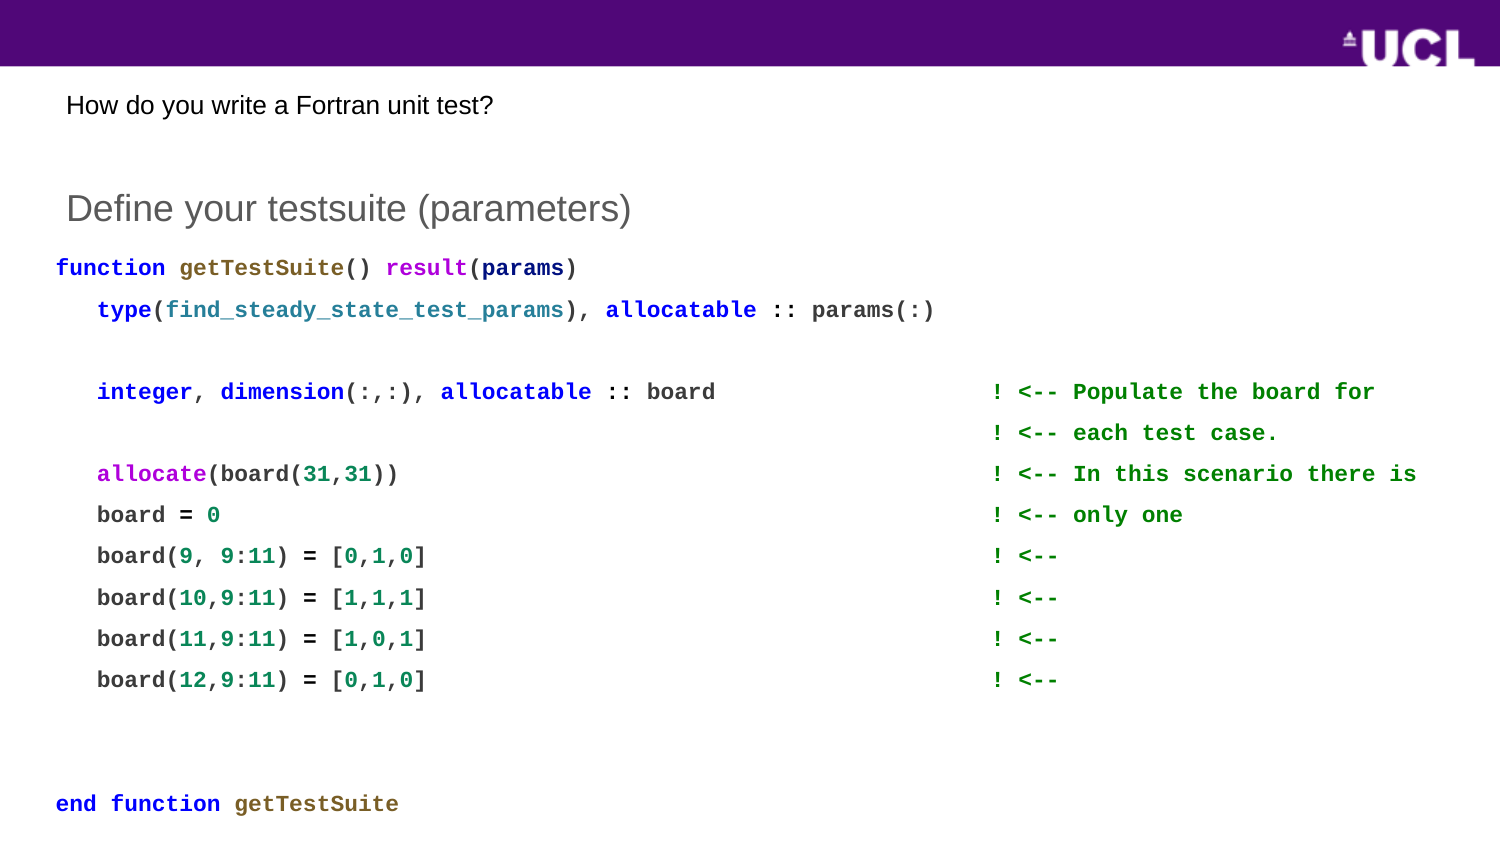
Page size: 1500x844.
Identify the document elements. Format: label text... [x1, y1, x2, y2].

picture [0, 0, 1500, 844]
list Define your testsuite (parameters) [51, 162, 1449, 249]
title How do you write a Fortran unit test? [51, 72, 1449, 162]
text_box function getTestSuite() result(params) type(find_steady_state_test_params), allocatable :: params(:) integer, dimension(:,:), allocatable :: board ! <-- Populate the board for ! <-- each test case. allocate(board(31,31)) ! <-- In this scenario there is board = 0 ! <-- only one board(9, 9:11) = [0,1,0] ! <-- board(10,9:11) = [1,1,1] ! <-- board(11,9:11) = [1,0,1] ! <-- board(12,9:11) = [0,1,0] ! <-- end function getTestSuite [40, 224, 1479, 831]
